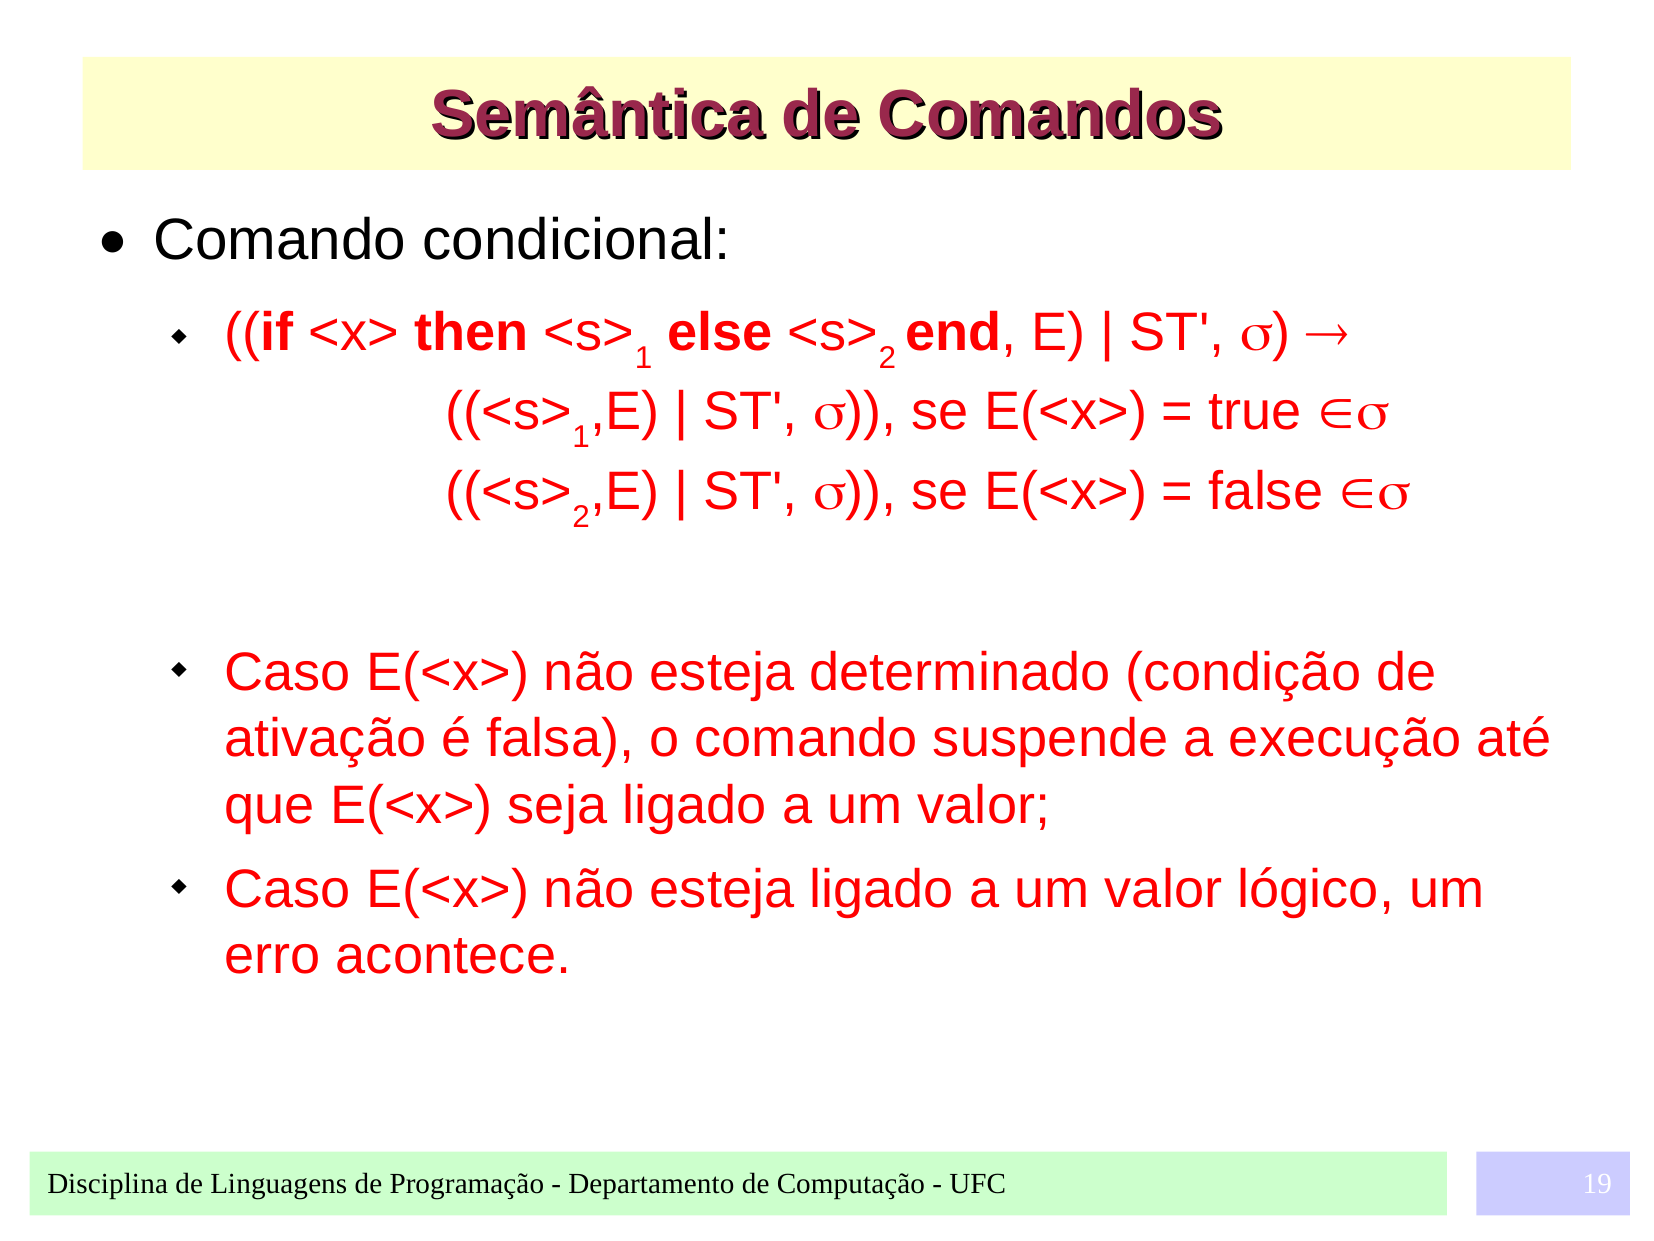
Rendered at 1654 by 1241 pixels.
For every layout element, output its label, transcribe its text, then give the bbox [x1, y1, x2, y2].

title Semântica de Comandos [82, 56, 1571, 170]
list Comando condicional: ((if <x> then <s>1 else <s>2 end, E) | ST', s) ® ((<s>1,E) | ST', s)), se E(<x>) = true Îs ((<s>2,E) | ST', s)), se E(<x>) = false Îs Caso E(<x>) não esteja determinado (condição de ativação é falsa), o comando suspende a execução até que E(<x>) seja ligado a um valor; Caso E(<x>) não esteja ligado a um valor lógico, um erro acontece. [82, 206, 1571, 1137]
